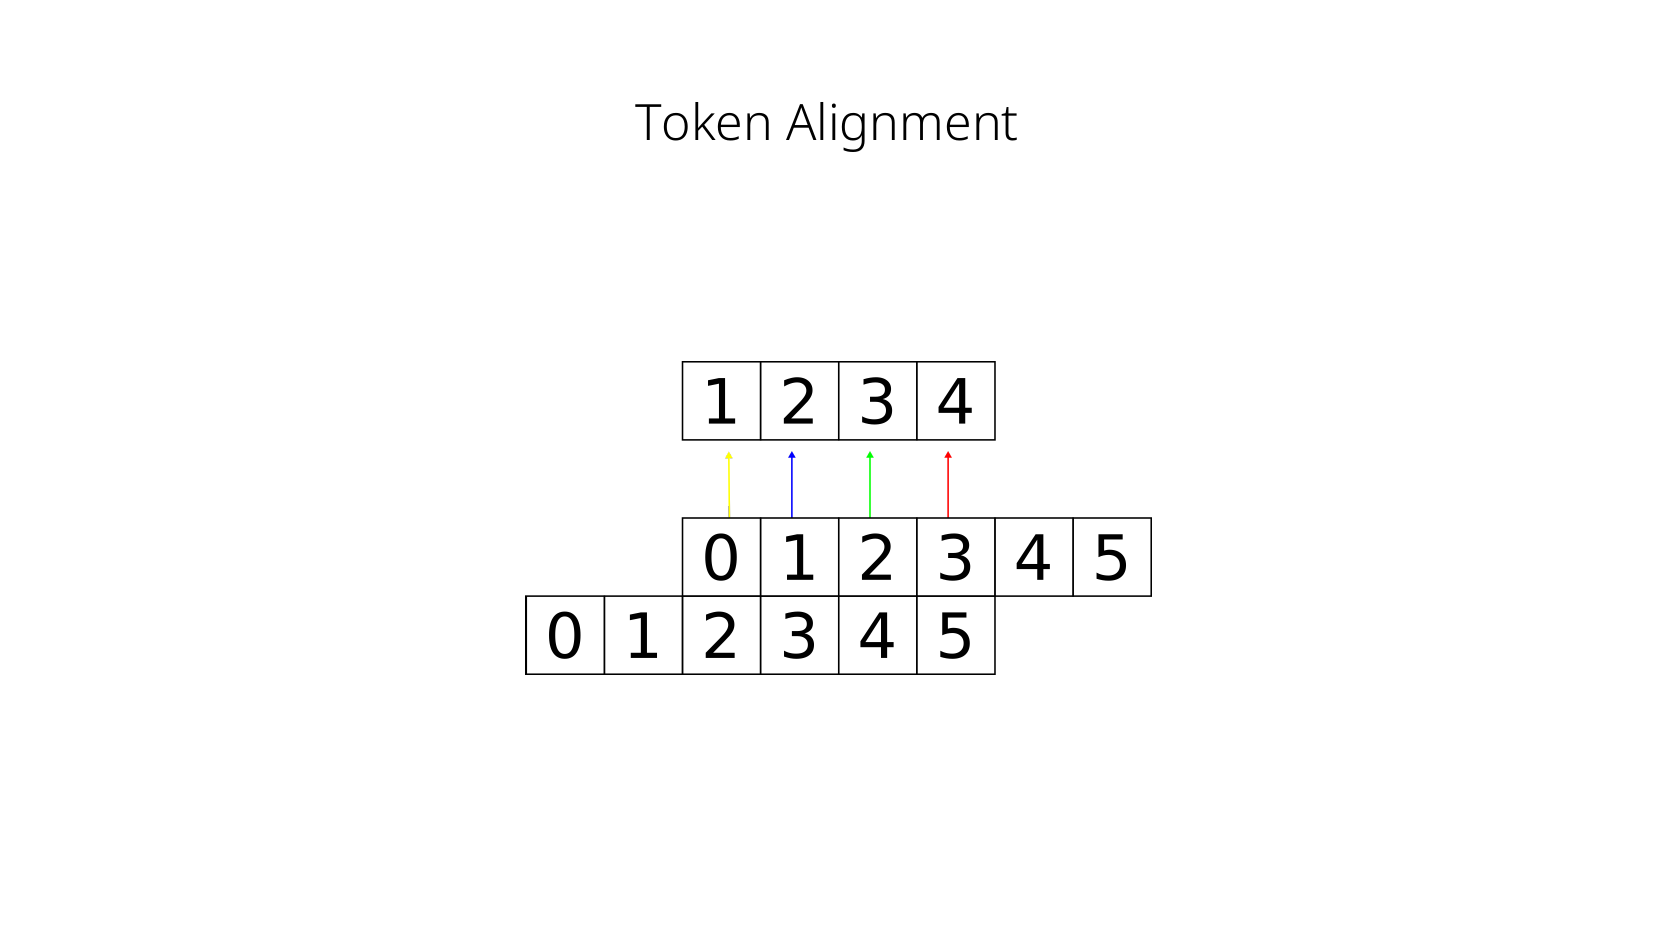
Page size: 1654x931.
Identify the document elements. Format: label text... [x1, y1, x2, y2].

text_box Token Alignment [358, 87, 1295, 273]
picture [525, 361, 1152, 676]
